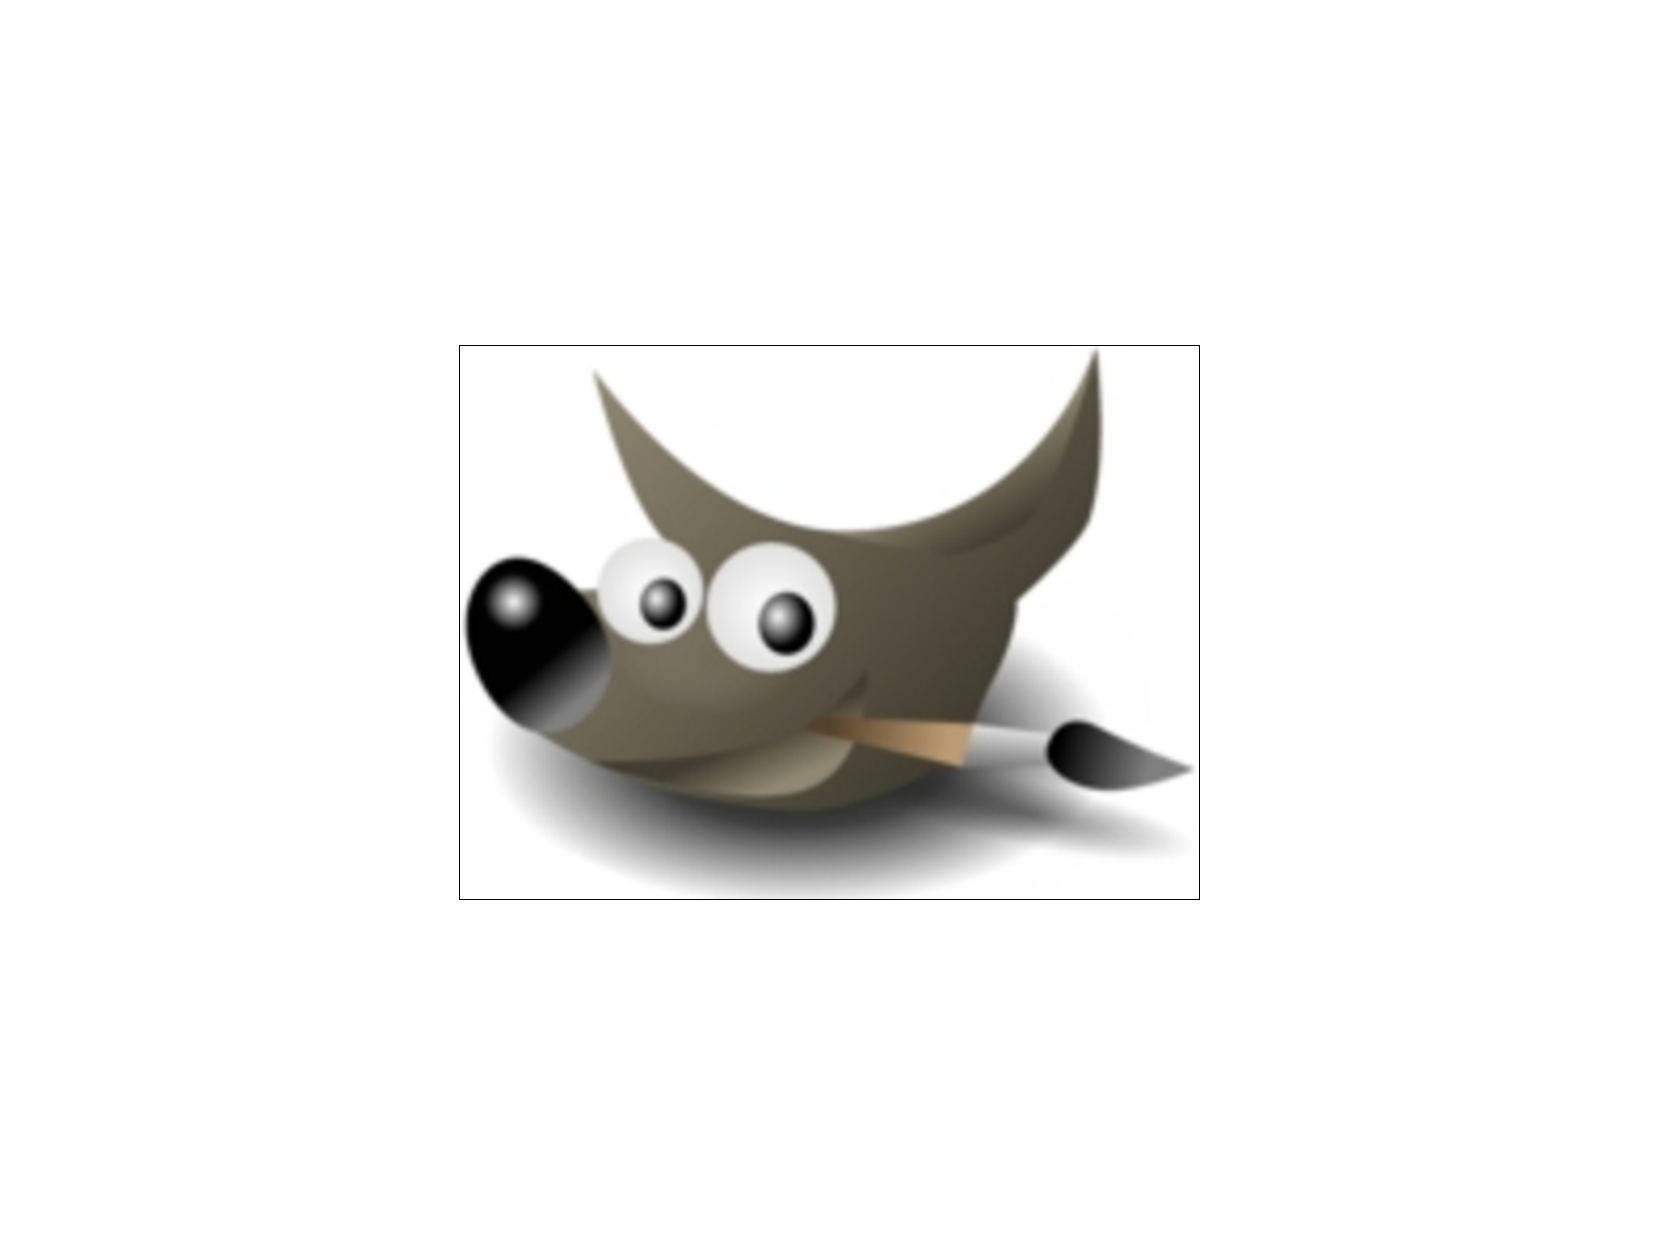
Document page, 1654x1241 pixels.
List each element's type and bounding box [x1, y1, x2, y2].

picture [459, 345, 1200, 900]
